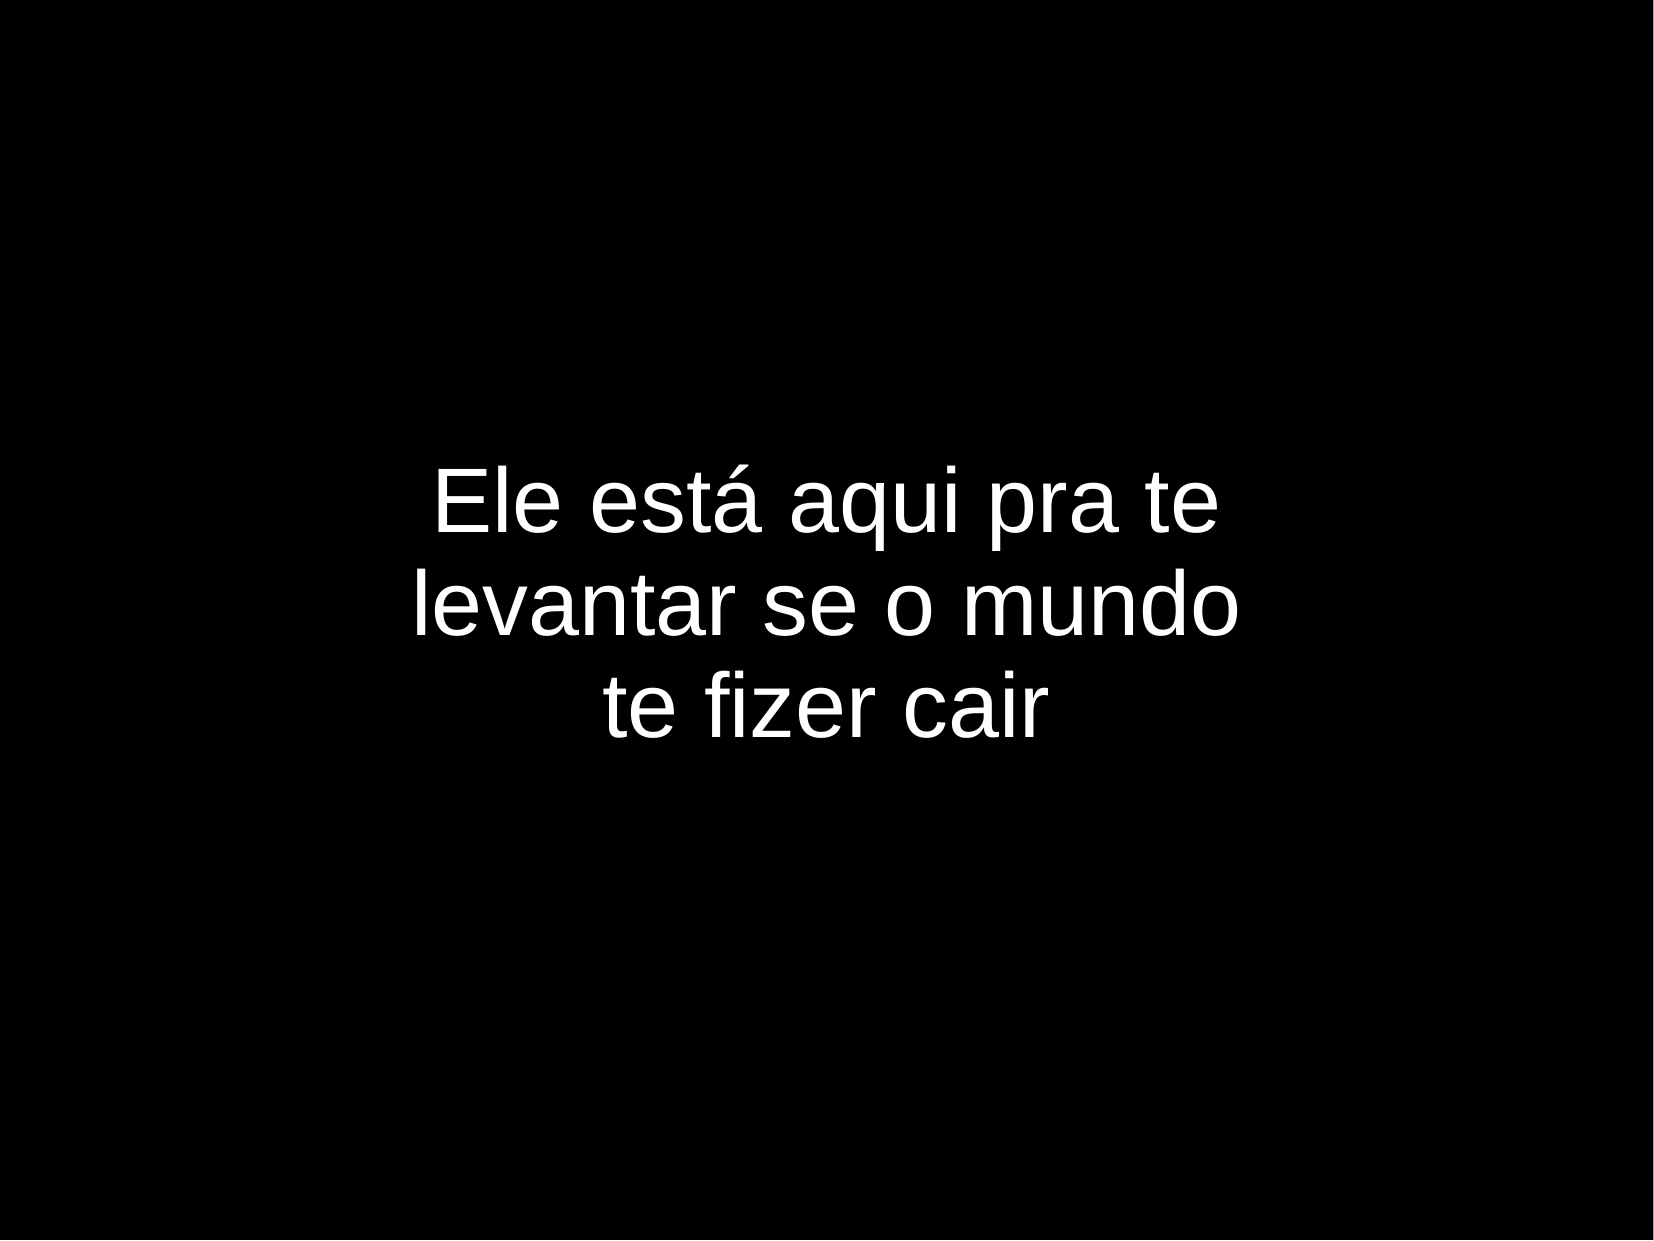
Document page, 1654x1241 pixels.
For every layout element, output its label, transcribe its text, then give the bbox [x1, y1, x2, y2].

subtitle Ele está aqui pra te levantar se o mundo te fizer cair [82, 49, 1571, 1158]
